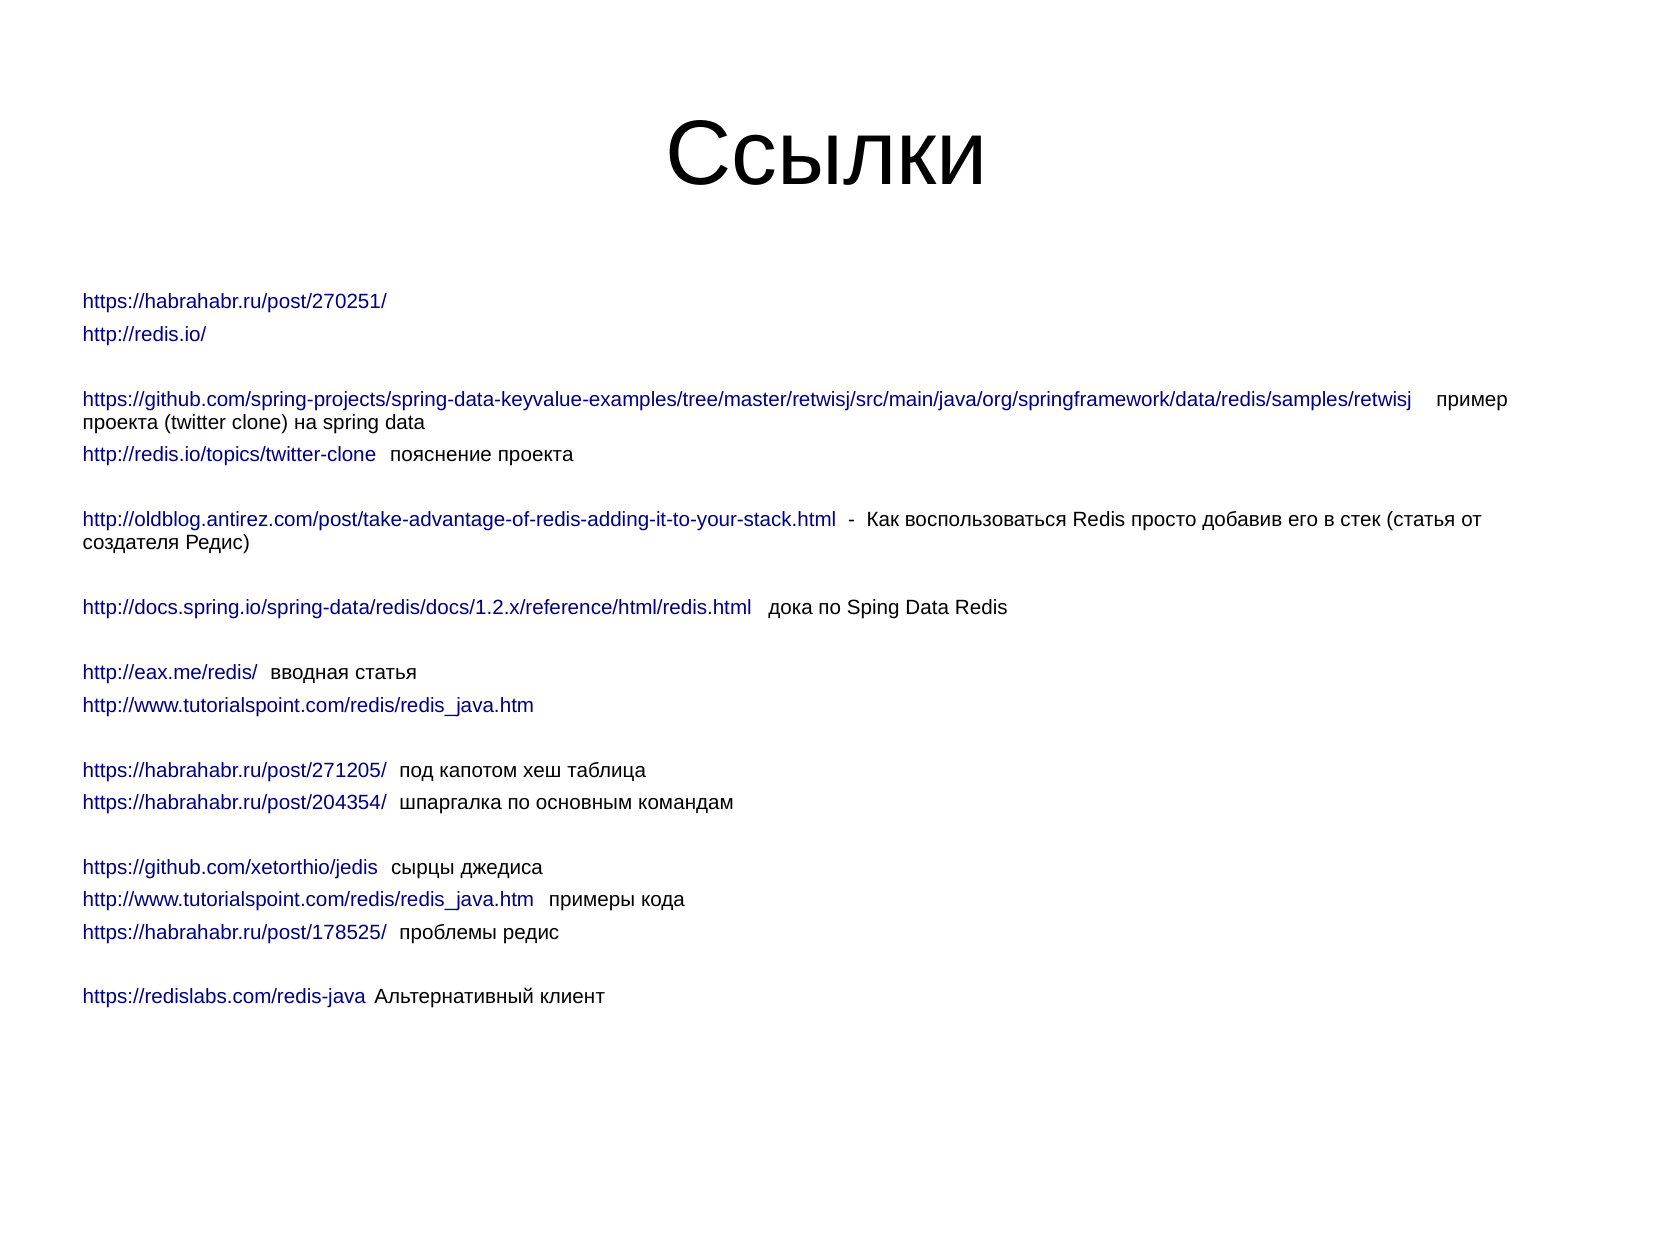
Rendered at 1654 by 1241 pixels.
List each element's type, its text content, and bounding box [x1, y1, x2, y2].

title Ссылки [82, 49, 1571, 257]
list https://habrahabr.ru/post/270251/ http://redis.io/ https://github.com/spring-projects/spring-data-keyvalue-examples/tree/master/retwisj/src/main/java/org/springframework/data/redis/samples/retwisj пример проекта (twitter clone) на spring data http://redis.io/topics/twitter-clone пояснение проекта http://oldblog.antirez.com/post/take-advantage-of-redis-adding-it-to-your-stack.html - Как воспользоваться Redis просто добавив его в стек (статья от создателя Редис) http://docs.spring.io/spring-data/redis/docs/1.2.x/reference/html/redis.html дока по Sping Data Redis http://eax.me/redis/ вводная статья http://www.tutorialspoint.com/redis/redis_java.htm https://habrahabr.ru/post/271205/ под капотом хеш таблица https://habrahabr.ru/post/204354/ шпаргалка по основным командам https://github.com/xetorthio/jedis сырцы джедиса http://www.tutorialspoint.com/redis/redis_java.htm примеры кода https://habrahabr.ru/post/178525/ проблемы редис https://redislabs.com/redis-java Альтернативный клиент [82, 290, 1571, 1010]
